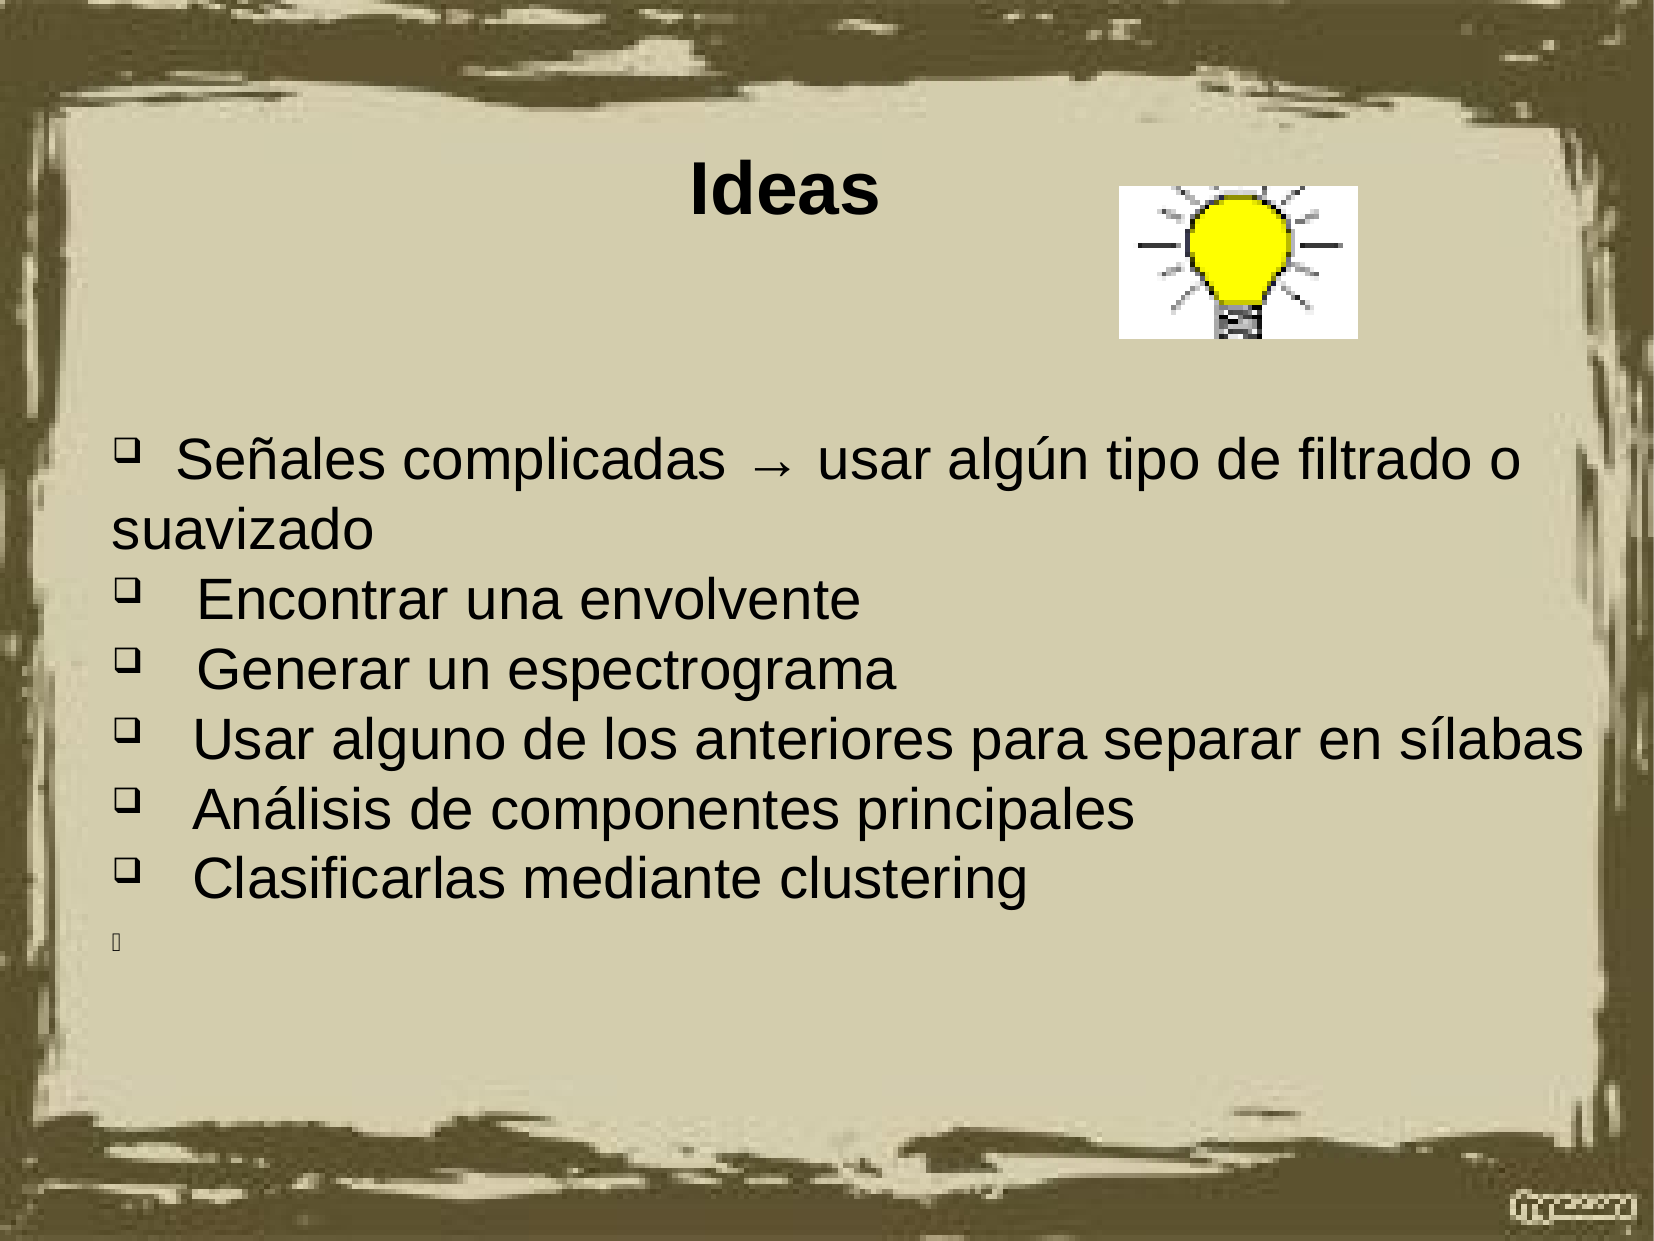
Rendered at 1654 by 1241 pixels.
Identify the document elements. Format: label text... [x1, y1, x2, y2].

text_box Señales complicadas → usar algún tipo de filtrado o suavizado Encontrar una envolvente Generar un espectrograma Usar alguno de los anteriores para separar en sílabas Análisis de componentes principales Clasificarlas mediante clustering [111, 420, 1601, 1141]
picture [0, 0, 1654, 1241]
text_box Ideas [41, 80, 1530, 288]
